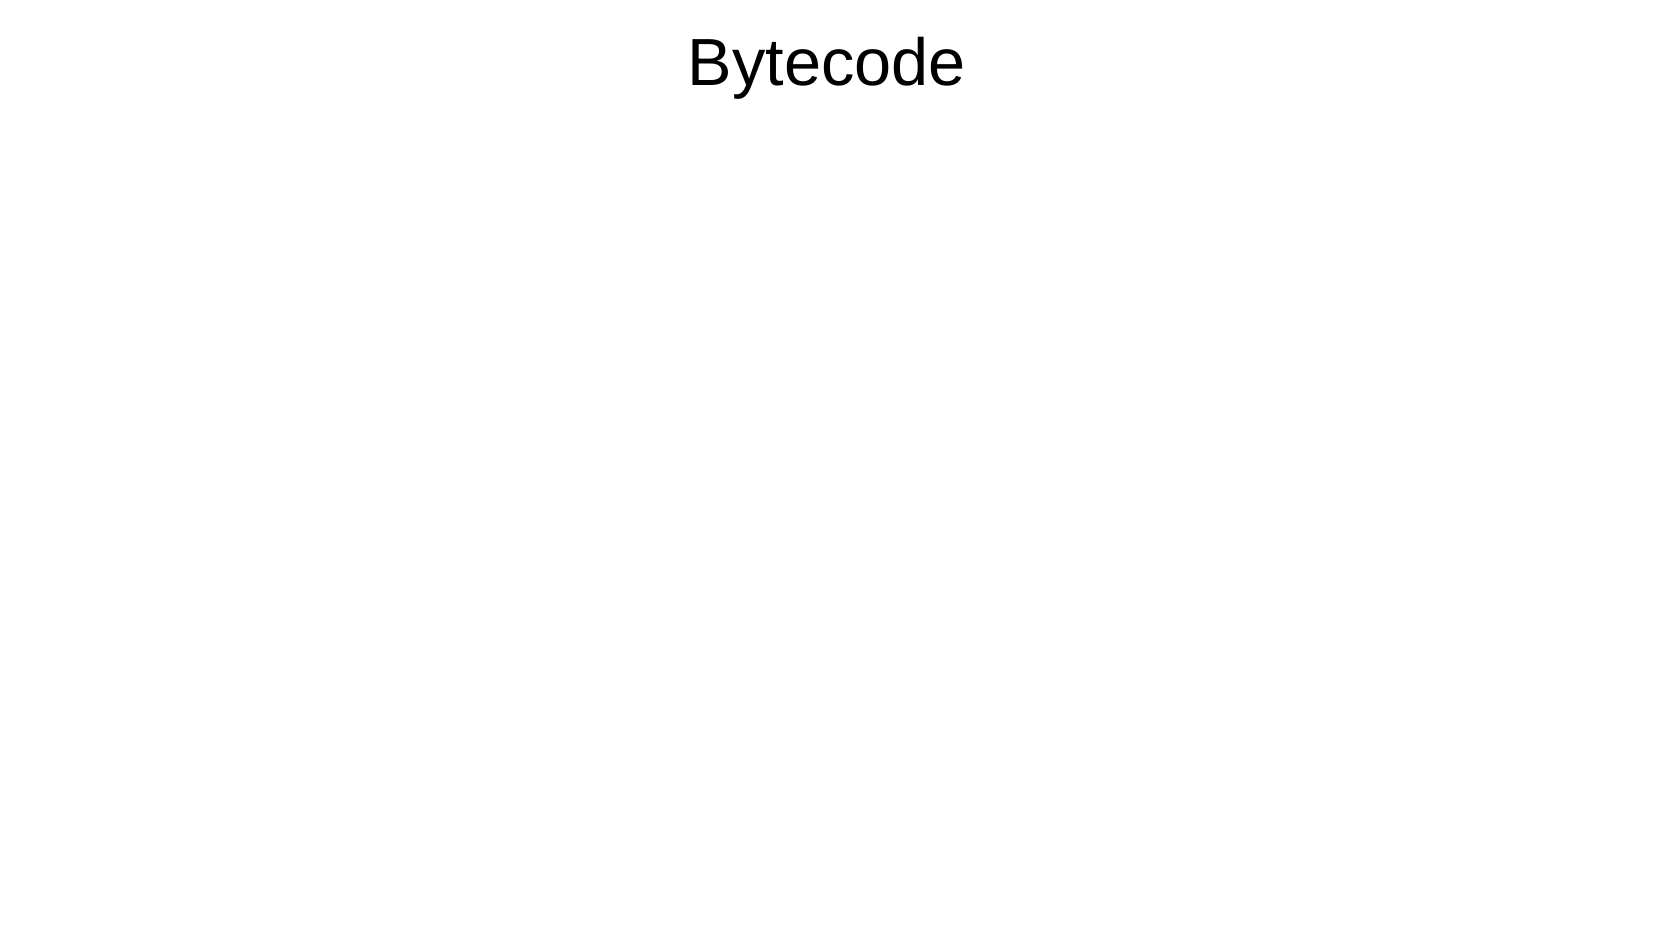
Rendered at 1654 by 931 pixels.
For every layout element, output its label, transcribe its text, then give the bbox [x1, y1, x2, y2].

title Bytecode [82, 24, 1571, 100]
